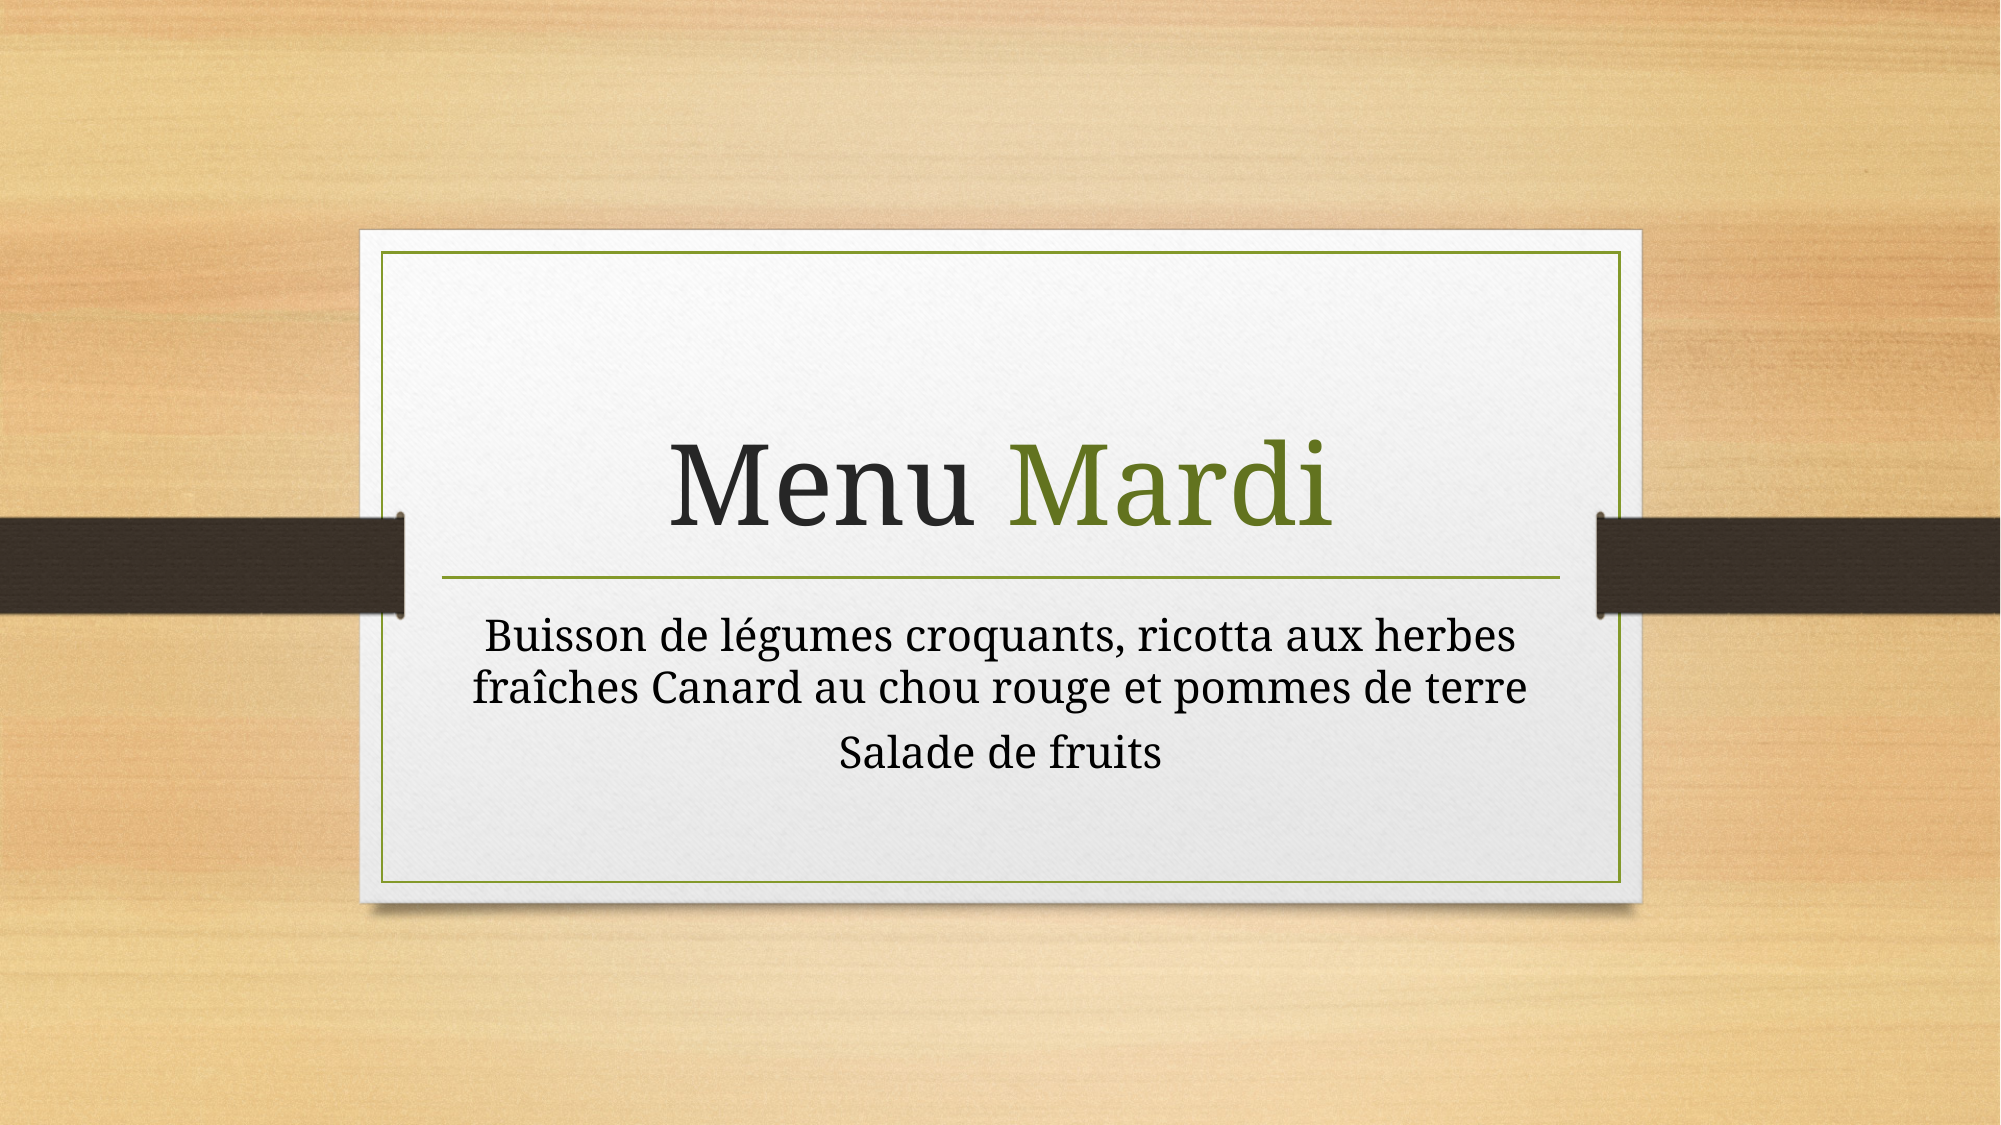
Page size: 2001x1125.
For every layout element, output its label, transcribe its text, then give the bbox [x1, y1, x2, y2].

subtitle Buisson de légumes croquants, ricotta aux herbes fraîches Canard au chou rouge et pommes de terre Salade de fruits [441, 600, 1560, 817]
title Menu Mardi [441, 306, 1560, 556]
